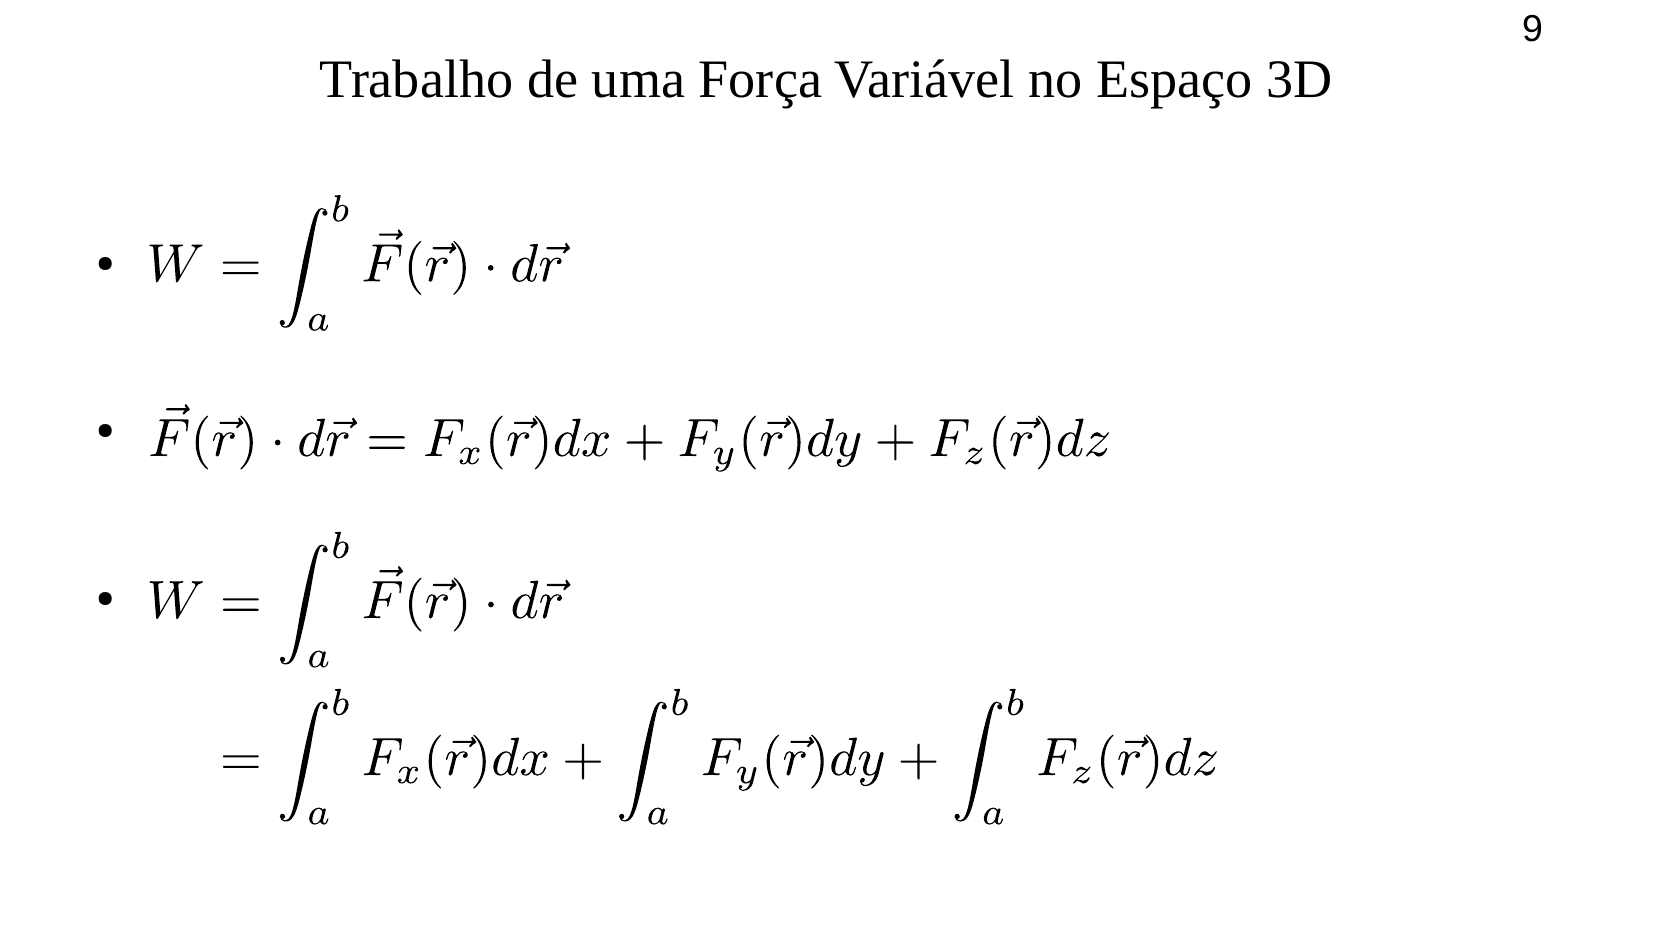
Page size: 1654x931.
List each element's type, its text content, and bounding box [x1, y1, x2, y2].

text_box <number> [1507, 0, 1654, 71]
picture [146, 401, 1112, 474]
text_box Trabalho de uma Força Variável no Espaço 3D [304, 11, 1349, 117]
picture [146, 195, 571, 331]
picture [146, 531, 1217, 825]
text_box [81, 146, 147, 705]
